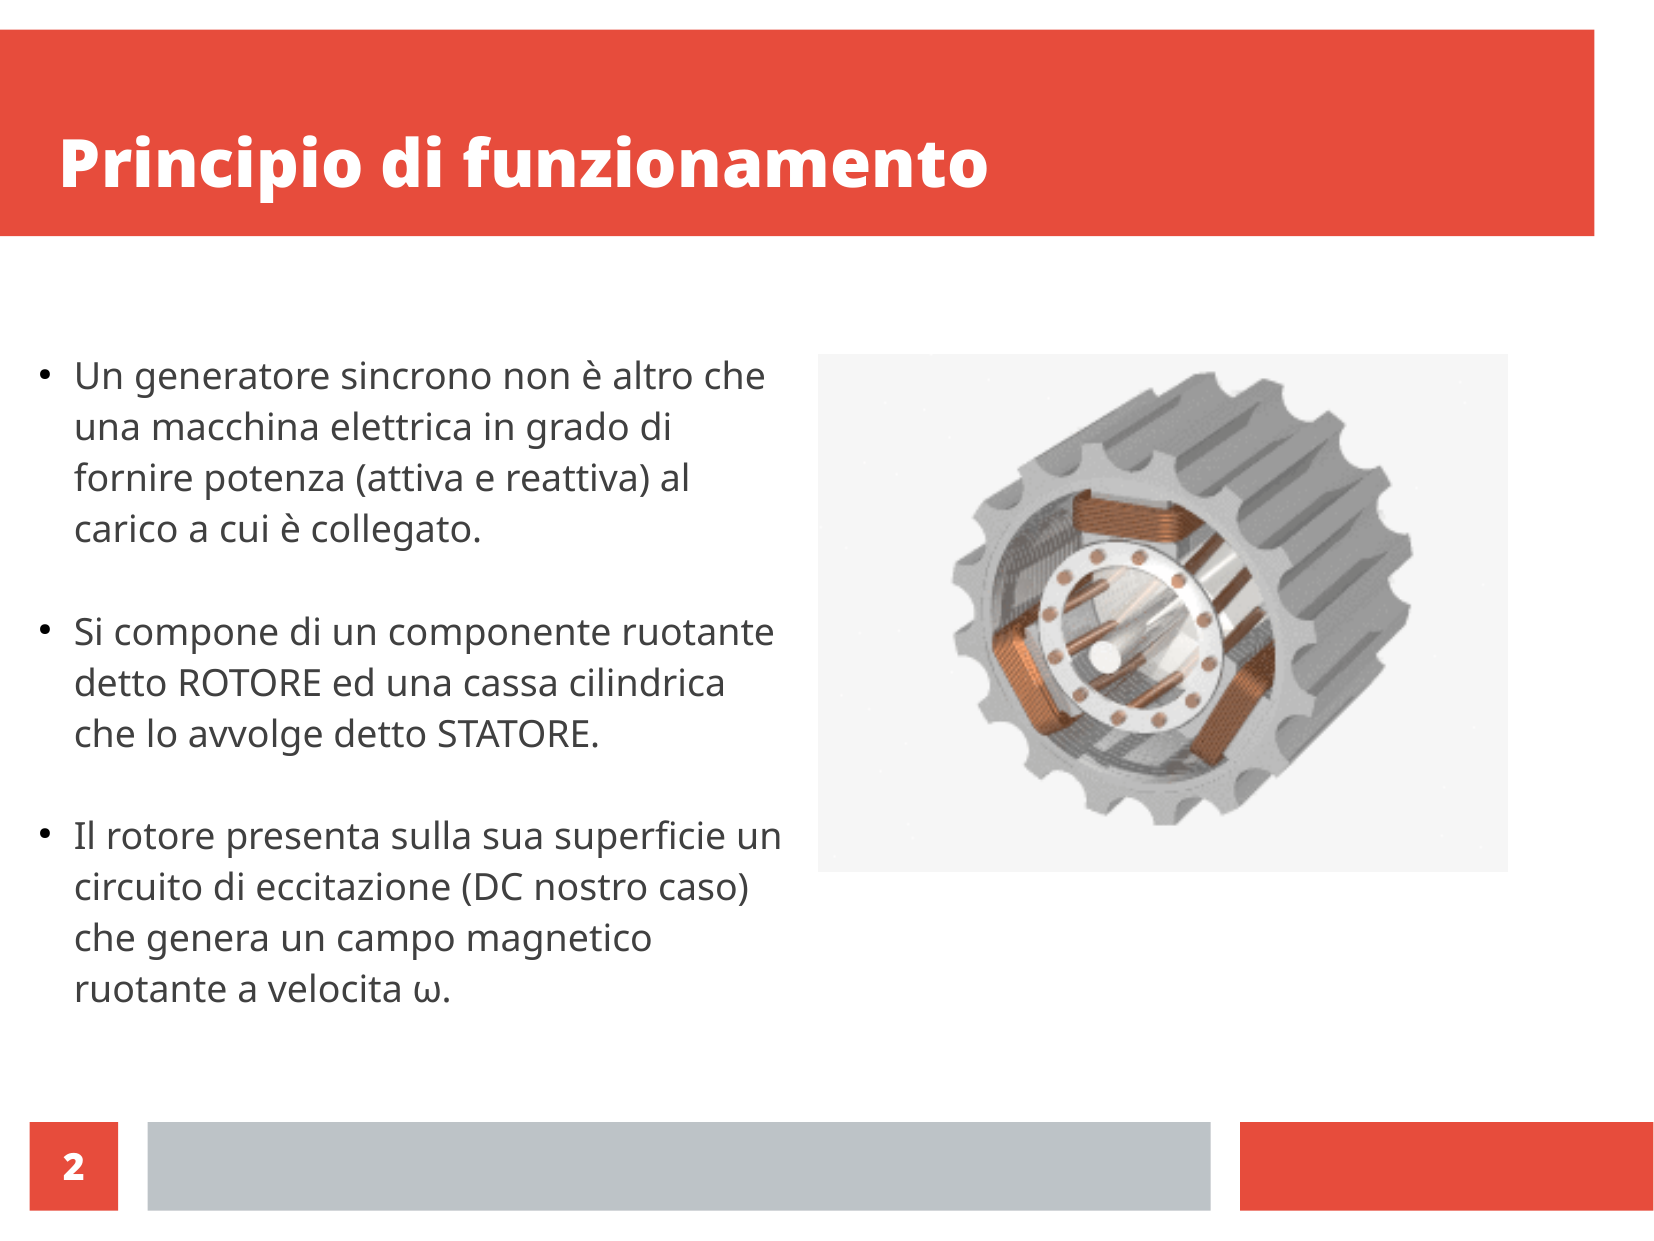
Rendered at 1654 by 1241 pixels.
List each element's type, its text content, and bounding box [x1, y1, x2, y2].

text_box Un generatore sincrono non è altro che una macchina elettrica in grado di fornire potenza (attiva e reattiva) al carico a cui è collegato. Si compone di un componente ruotante detto ROTORE ed una cassa cilindrica che lo avvolge detto STATORE. Il rotore presenta sulla sua superficie un circuito di eccitazione (DC nostro caso) che genera un campo magnetico ruotante a velocita ω. [23, 342, 809, 993]
picture [818, 354, 1508, 872]
title Principio di funzionamento [59, 59, 1595, 207]
